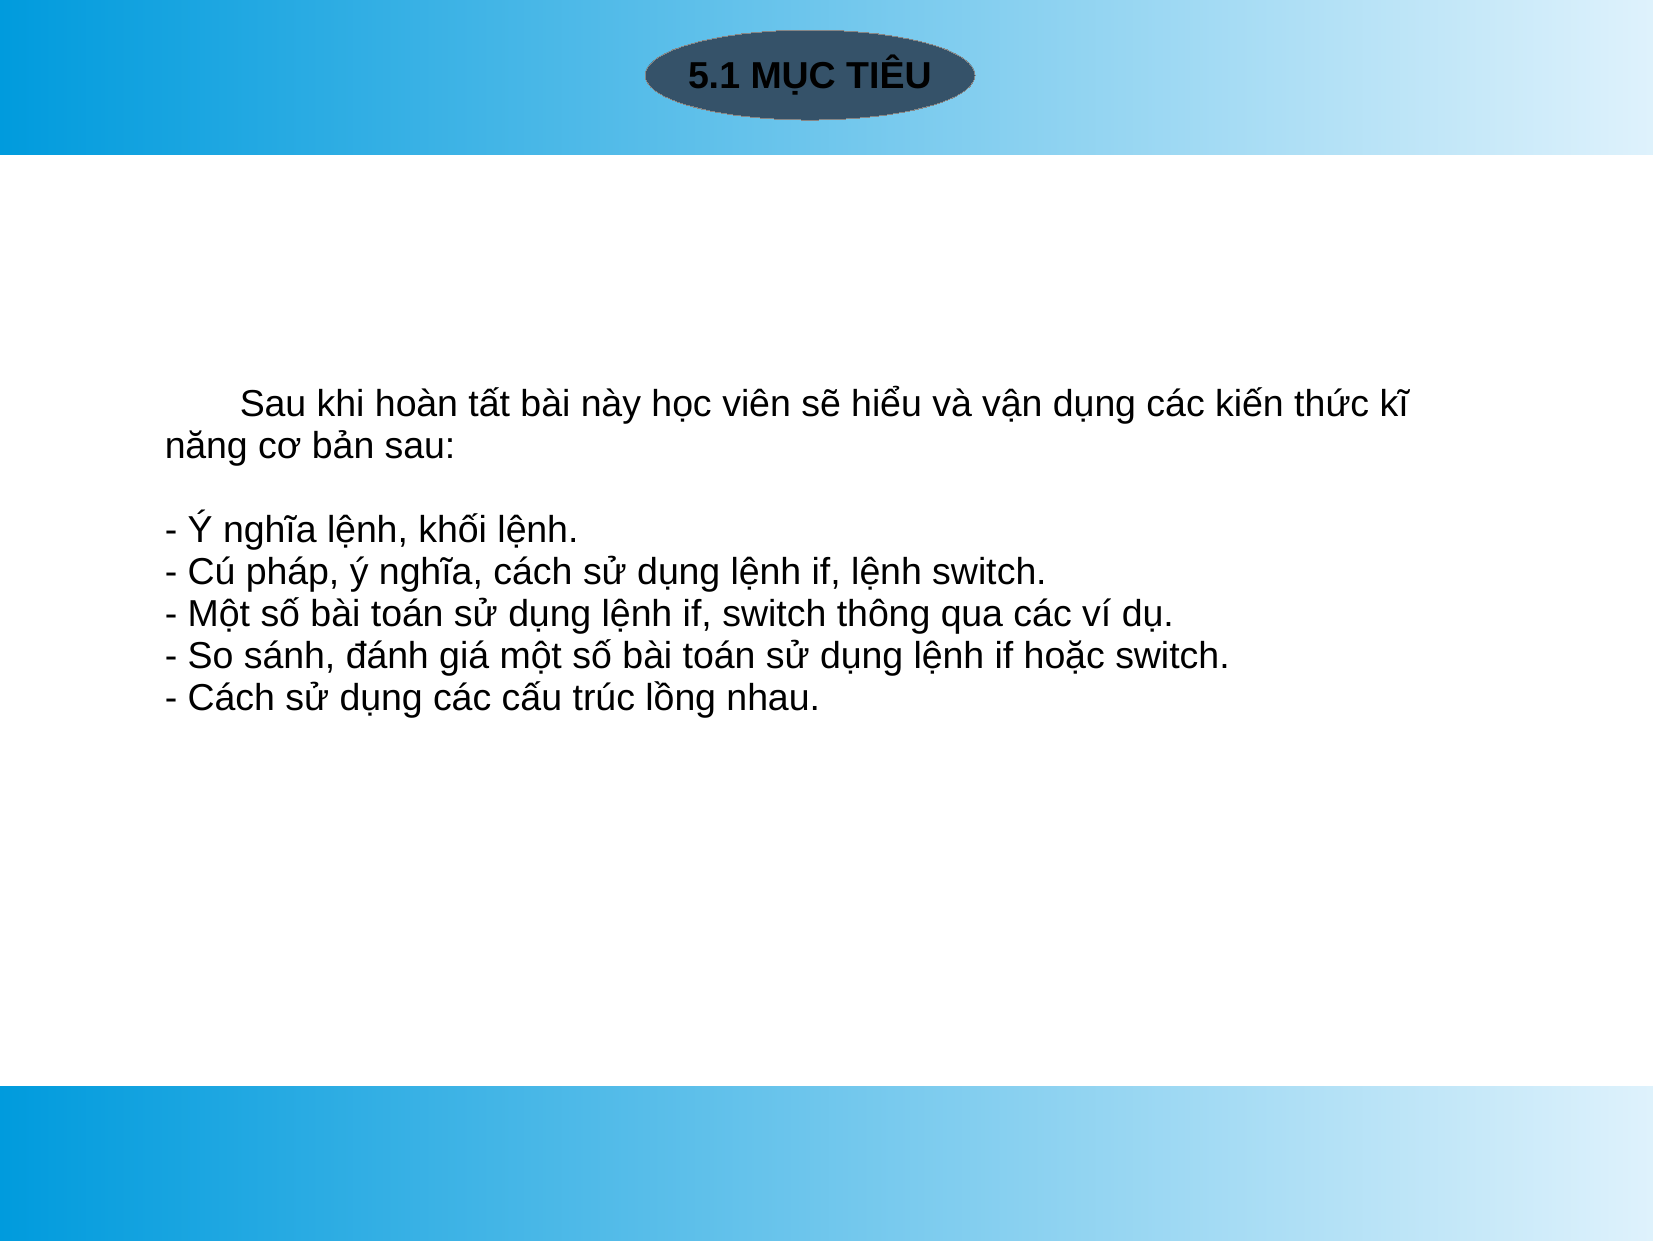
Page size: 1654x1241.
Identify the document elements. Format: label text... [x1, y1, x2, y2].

text_box Sau khi hoàn tất bài này học viên sẽ hiểu và vận dụng các kiến thức kĩ năng cơ bản sau: - Ý nghĩa lệnh, khối lệnh. - Cú pháp, ý nghĩa, cách sử dụng lệnh if, lệnh switch. - Một số bài toán sử dụng lệnh if, switch thông qua các ví dụ. - So sánh, đánh giá một số bài toán sử dụng lệnh if hoặc switch. - Cách sử dụng các cấu trúc lồng nhau. [150, 375, 1486, 781]
text_box 5.1 MỤC TIÊU [645, 30, 976, 121]
